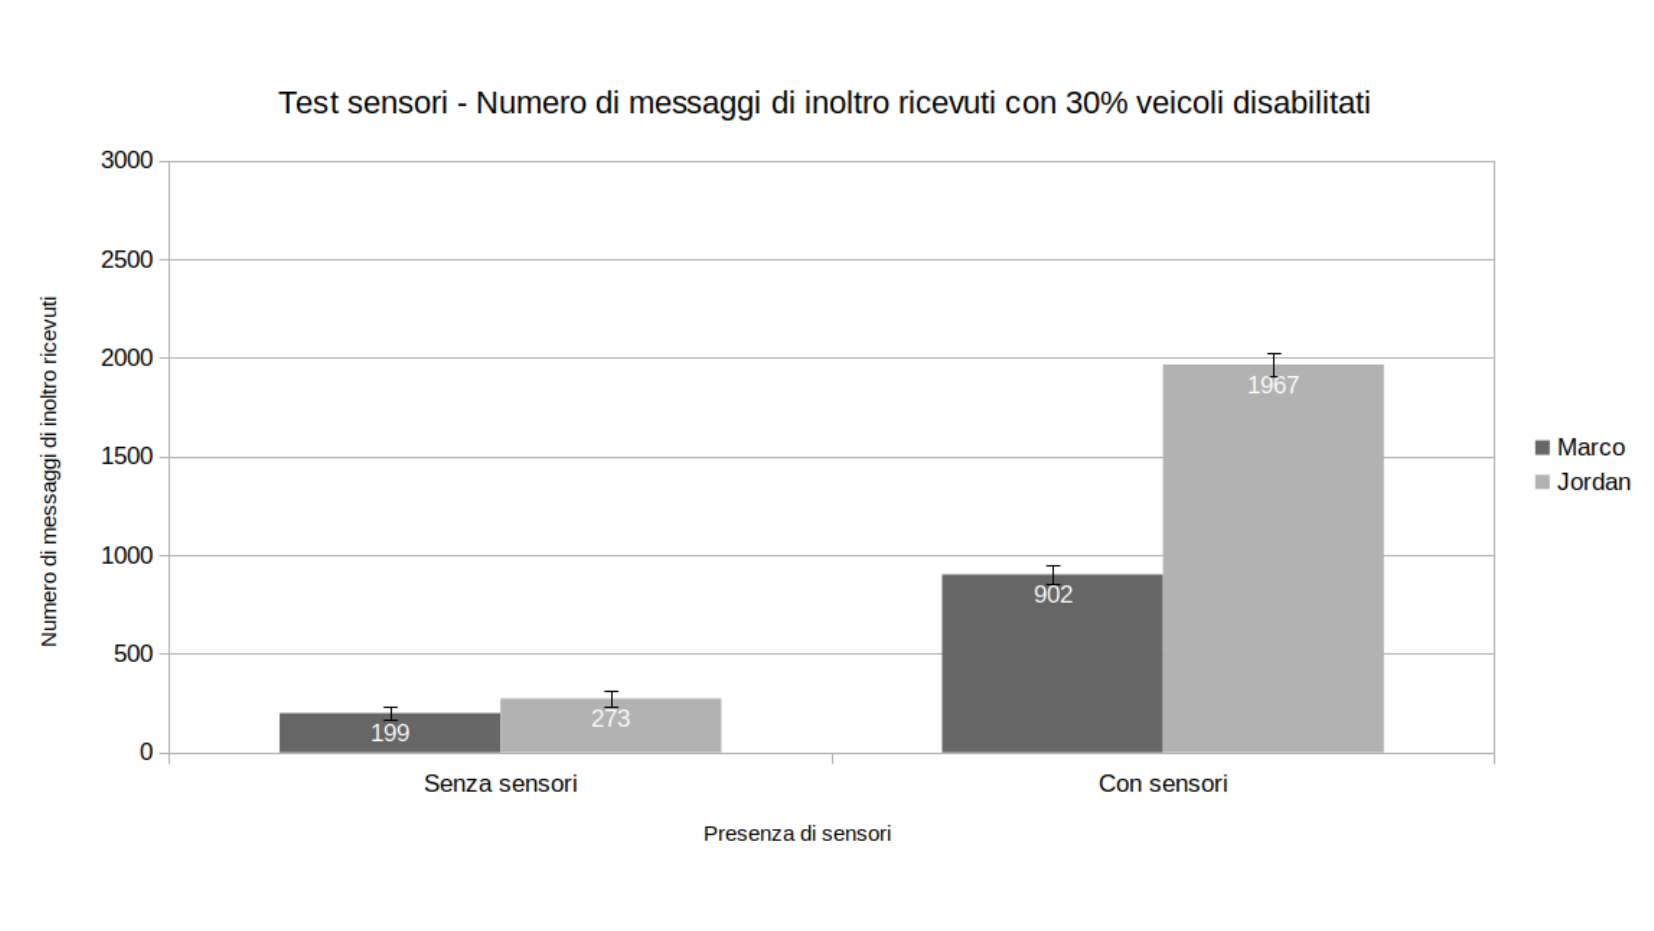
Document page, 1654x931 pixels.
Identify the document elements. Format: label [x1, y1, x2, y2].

picture [0, 50, 1654, 880]
